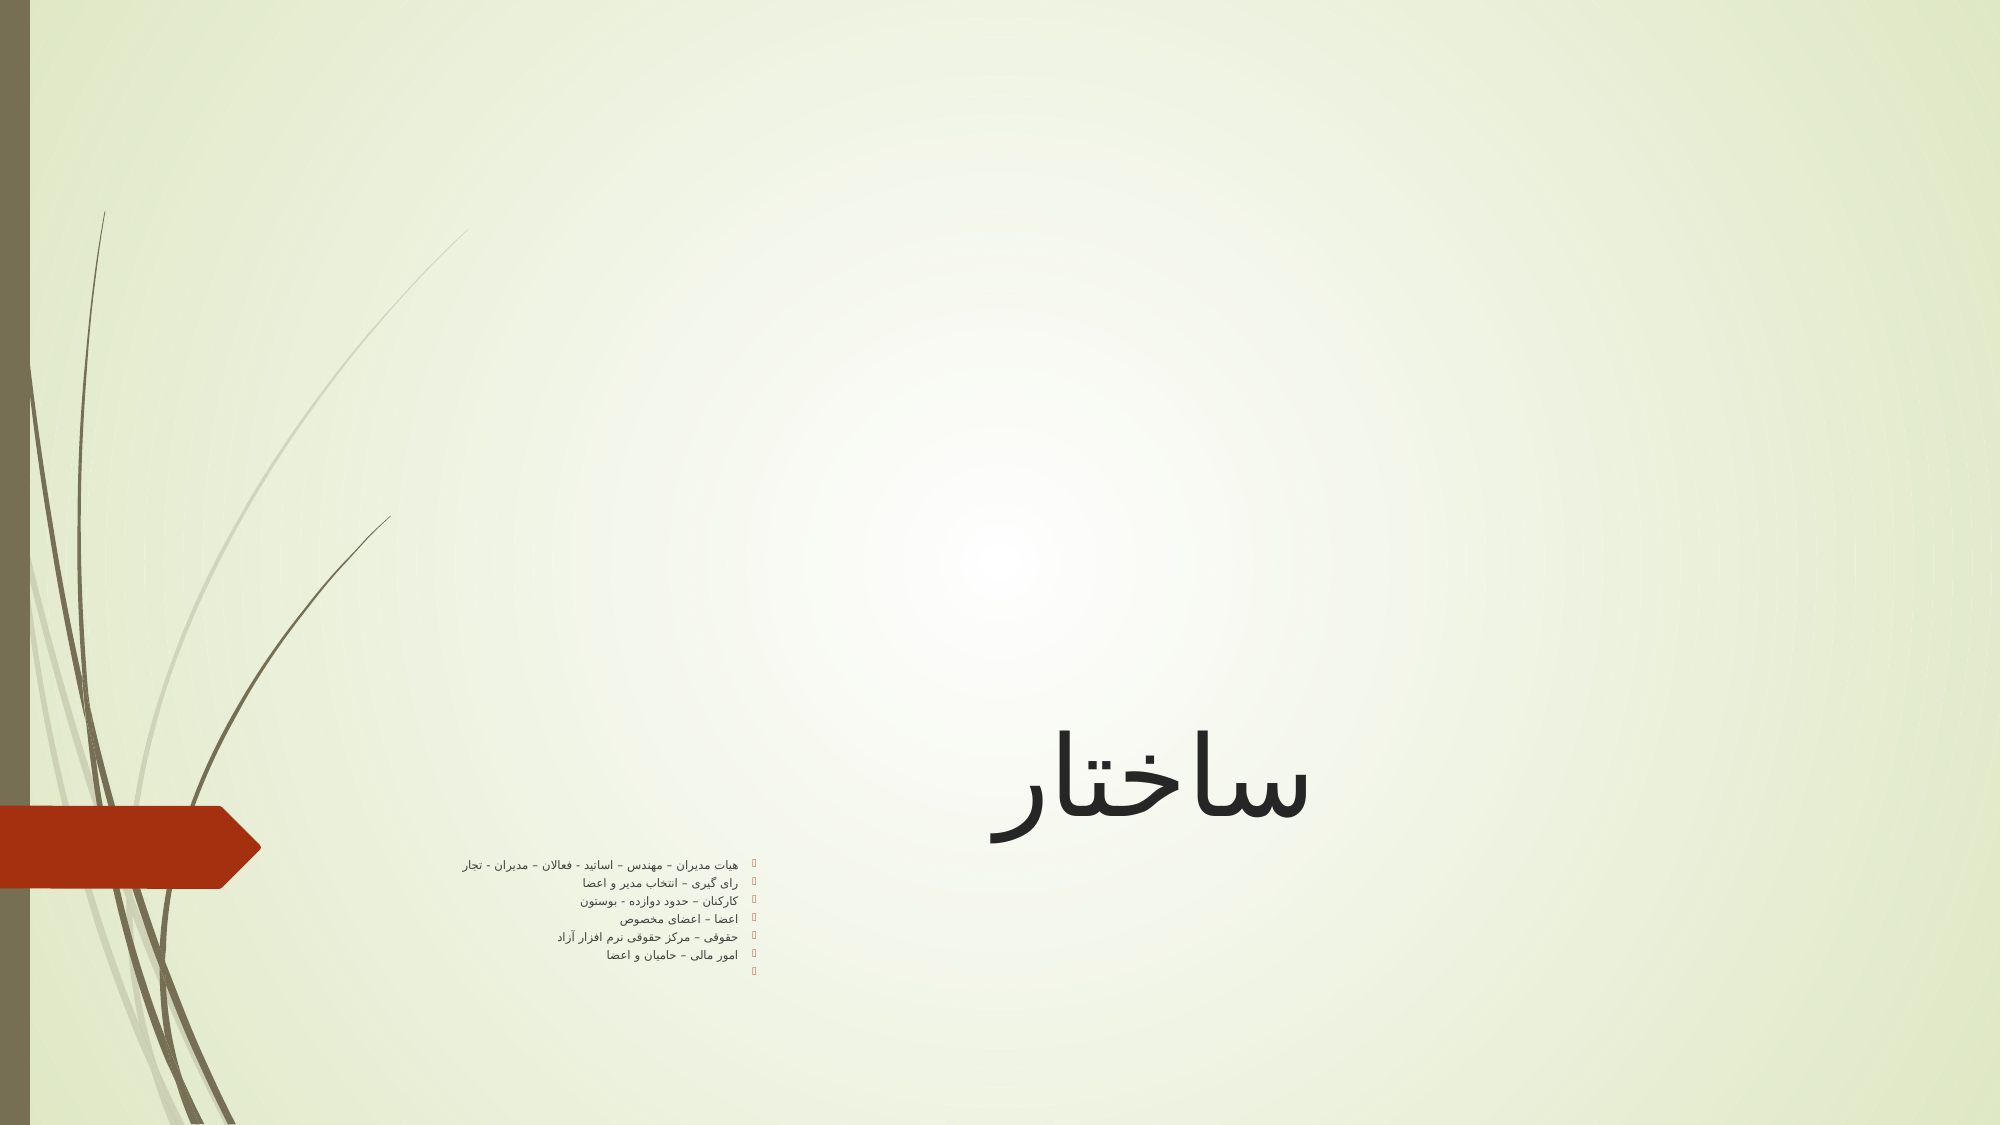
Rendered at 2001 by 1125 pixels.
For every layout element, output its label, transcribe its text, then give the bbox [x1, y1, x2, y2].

list هیات مدیران – مهندس – اساتید - فعالان – مدیران - تجار رای گیری – انتخاب مدیر و اعضا کارکنان – حدود دوازده - بوستون اعضا – اعضای مخصوص حقوقی – مرکز حقوقی نرم افزار آزاد امور مالی – حامیان و اعضا [323, 374, 1598, 1125]
title ساختار [1073, 66, 1967, 375]
